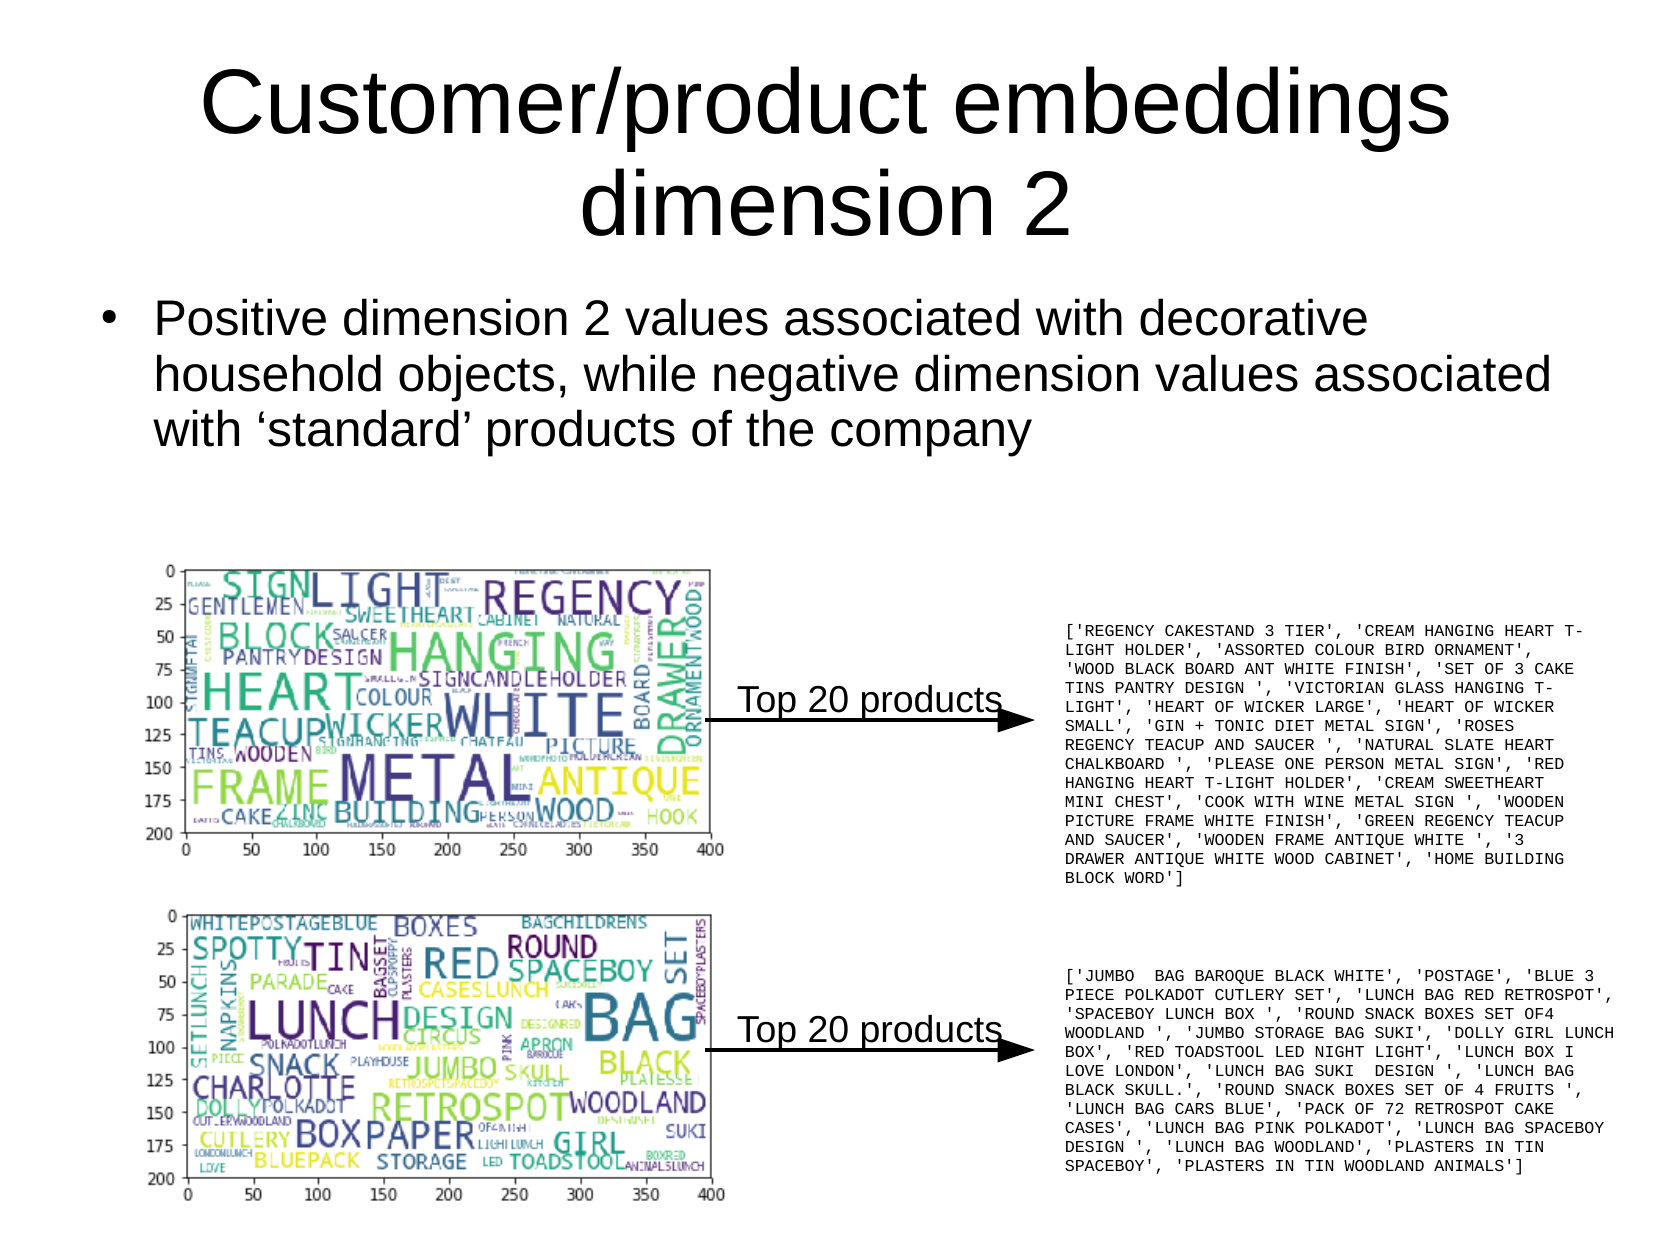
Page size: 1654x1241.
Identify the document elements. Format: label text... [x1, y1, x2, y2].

title Customer/product embeddings dimension 2 [82, 49, 1571, 257]
text_box ['REGENCY CAKESTAND 3 TIER', 'CREAM HANGING HEART T-LIGHT HOLDER', 'ASSORTED COLOUR BIRD ORNAMENT', 'WOOD BLACK BOARD ANT WHITE FINISH', 'SET OF 3 CAKE TINS PANTRY DESIGN ', 'VICTORIAN GLASS HANGING T-LIGHT', 'HEART OF WICKER LARGE', 'HEART OF WICKER SMALL', 'GIN + TONIC DIET METAL SIGN', 'ROSES REGENCY TEACUP AND SAUCER ', 'NATURAL SLATE HEART CHALKBOARD ', 'PLEASE ONE PERSON METAL SIGN', 'RED HANGING HEART T-LIGHT HOLDER', 'CREAM SWEETHEART MINI CHEST', 'COOK WITH WINE METAL SIGN ', 'WOODEN PICTURE FRAME WHITE FINISH', 'GREEN REGENCY TEACUP AND SAUCER', 'WOODEN FRAME ANTIQUE WHITE ', '3 DRAWER ANTIQUE WHITE WOOD CABINET', 'HOME BUILDING BLOCK WORD'] [1050, 615, 1606, 897]
text_box ['JUMBO BAG BAROQUE BLACK WHITE', 'POSTAGE', 'BLUE 3 PIECE POLKADOT CUTLERY SET', 'LUNCH BAG RED RETROSPOT', 'SPACEBOY LUNCH BOX ', 'ROUND SNACK BOXES SET OF4 WOODLAND ', 'JUMBO STORAGE BAG SUKI', 'DOLLY GIRL LUNCH BOX', 'RED TOADSTOOL LED NIGHT LIGHT', 'LUNCH BOX I LOVE LONDON', 'LUNCH BAG SUKI DESIGN ', 'LUNCH BAG BLACK SKULL.', 'ROUND SNACK BOXES SET OF 4 FRUITS ', 'LUNCH BAG CARS BLUE', 'PACK OF 72 RETROSPOT CAKE CASES', 'LUNCH BAG PINK POLKADOT', 'LUNCH BAG SPACEBOY DESIGN ', 'LUNCH BAG WOODLAND', 'PLASTERS IN TIN SPACEBOY', 'PLASTERS IN TIN WOODLAND ANIMALS'] [1050, 960, 1636, 1184]
picture [133, 554, 736, 871]
picture [135, 899, 737, 1216]
list Positive dimension 2 values associated with decorative household objects, while negative dimension values associated with ‘standard’ products of the company [82, 290, 1591, 556]
